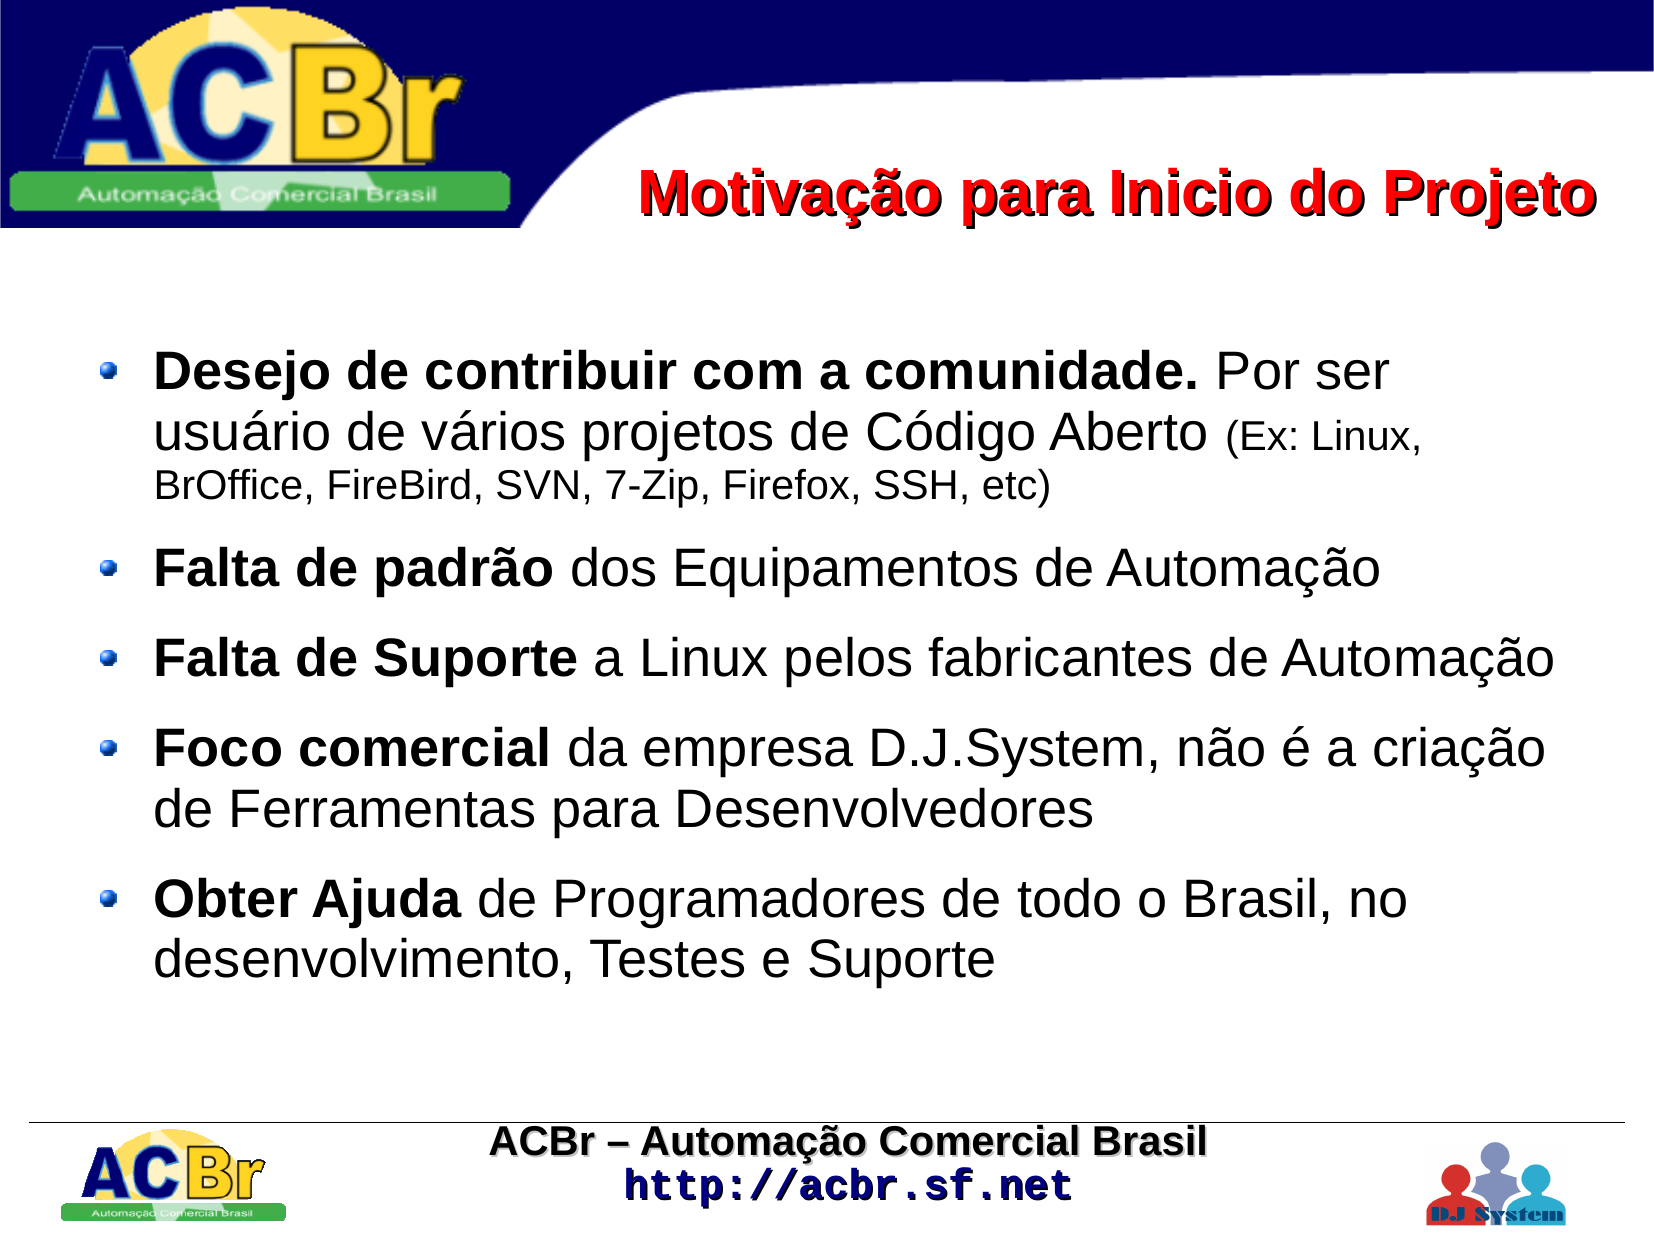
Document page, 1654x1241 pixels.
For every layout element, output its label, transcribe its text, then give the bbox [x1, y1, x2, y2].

picture [59, 1127, 287, 1224]
title Motivação para Inicio do Projeto [604, 108, 1631, 277]
list Desejo de contribuir com a comunidade. Por ser usuário de vários projetos de Código Aberto (Ex: Linux, BrOffice, FireBird, SVN, 7-Zip, Firefox, SSH, etc) Falta de padrão dos Equipamentos de Automação Falta de Suporte a Linux pelos fabricantes de Automação Foco comercial da empresa D.J.System, não é a criação de Ferramentas para Desenvolvedores Obter Ajuda de Programadores de todo o Brasil, no desenvolvimento, Testes e Suporte [82, 340, 1571, 1070]
picture [1425, 1142, 1569, 1227]
picture [0, 0, 1654, 228]
